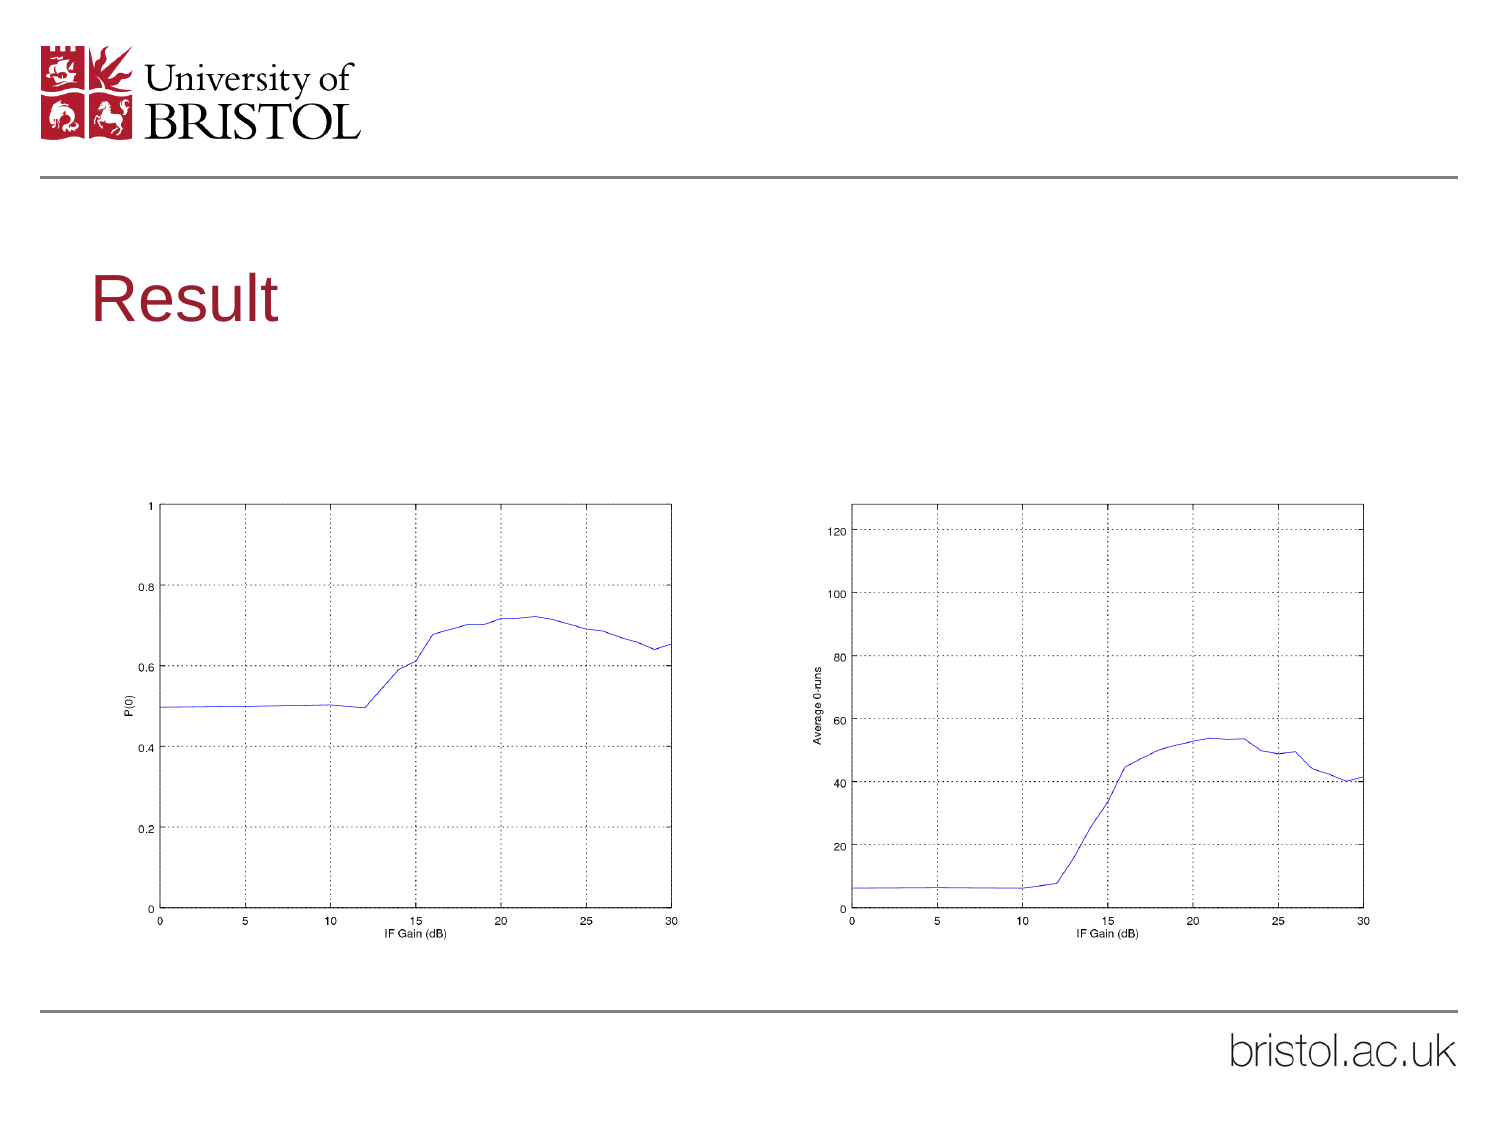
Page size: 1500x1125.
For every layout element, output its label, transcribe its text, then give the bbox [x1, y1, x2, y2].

picture [41, 46, 361, 140]
picture [74, 467, 734, 963]
picture [1214, 1023, 1459, 1080]
title Result [75, 200, 1426, 389]
picture [766, 467, 1426, 963]
